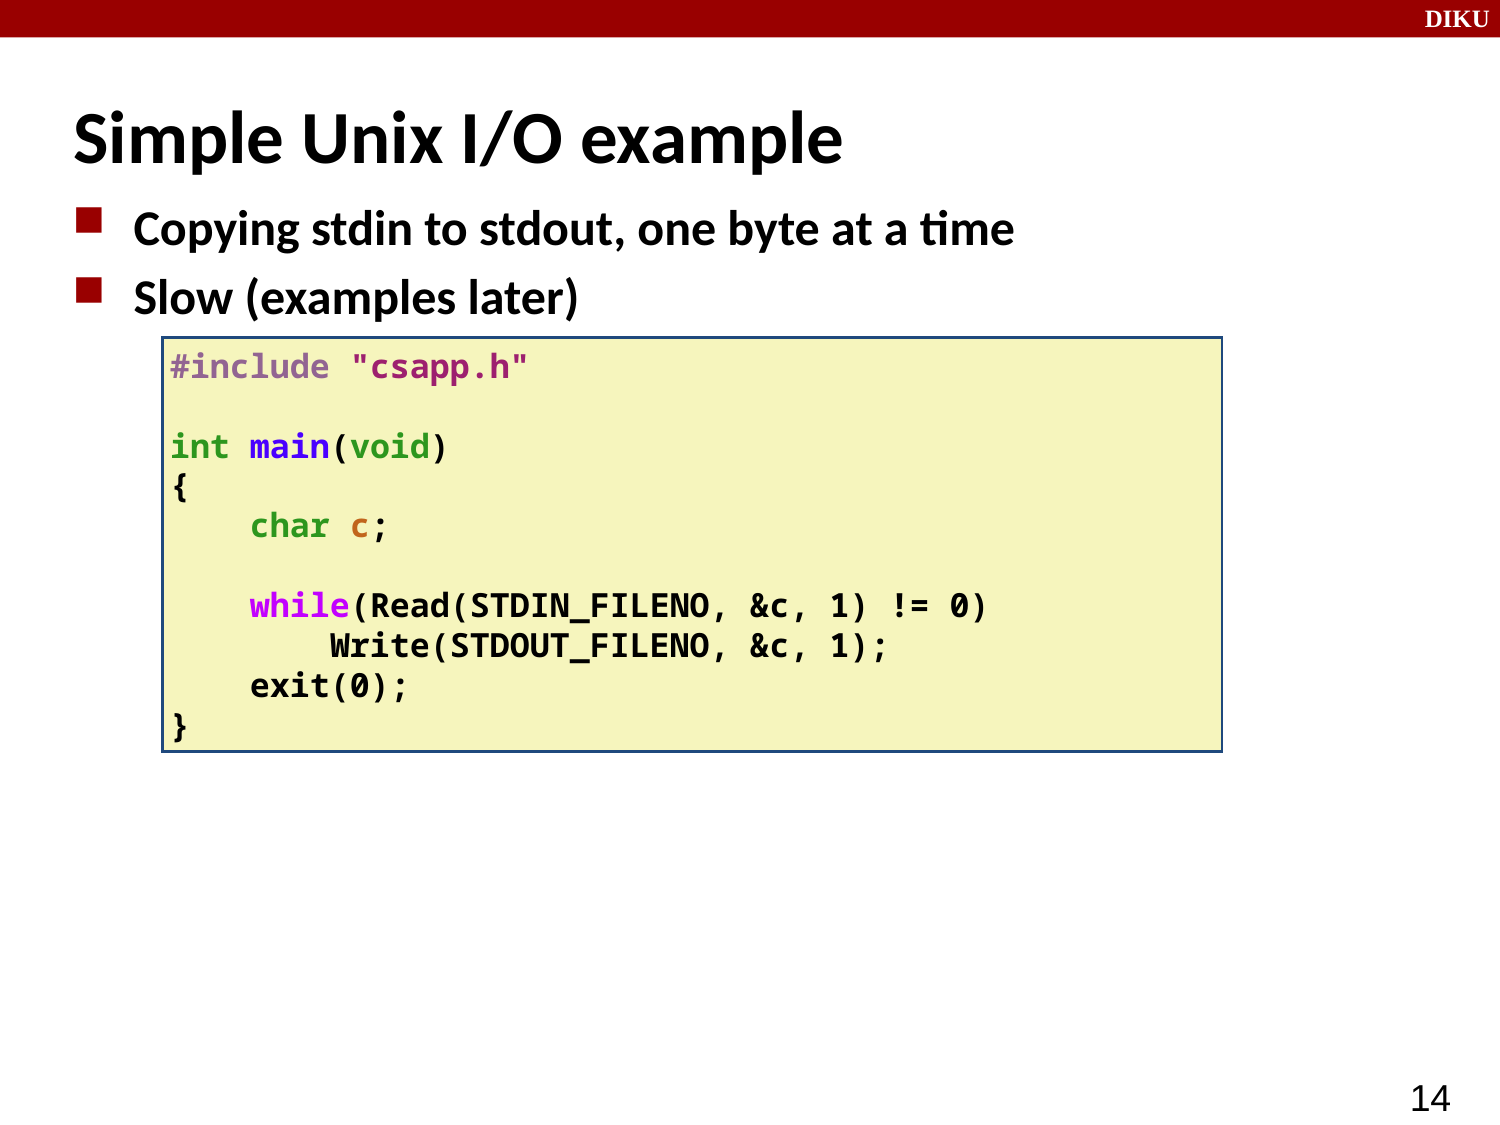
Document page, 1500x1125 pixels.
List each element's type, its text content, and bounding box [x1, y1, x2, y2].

text_box #include "csapp.h" int main(void) { char c; while(Read(STDIN_FILENO, &c, 1) != 0) Write(STDOUT_FILENO, &c, 1); exit(0); } [162, 337, 1223, 752]
text_box Copying stdin to stdout, one byte at a time Slow (examples later) [62, 187, 1475, 1075]
text_box Simple Unix I/O example [58, 71, 1304, 197]
